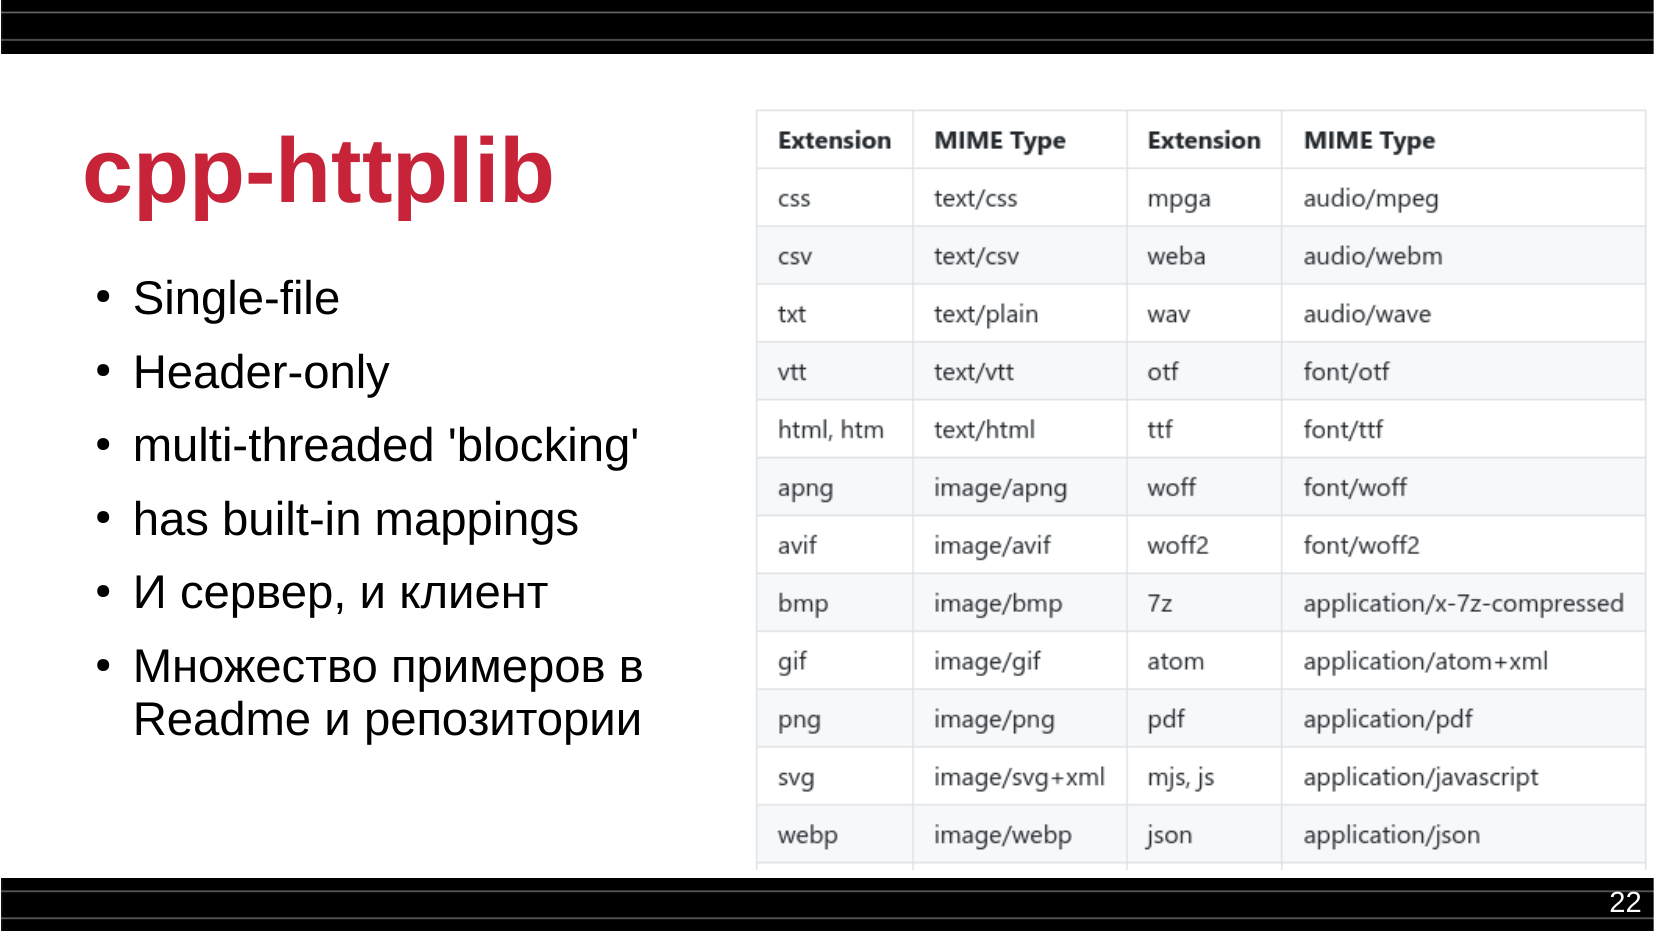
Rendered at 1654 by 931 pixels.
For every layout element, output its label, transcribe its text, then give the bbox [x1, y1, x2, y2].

picture [1, 878, 1654, 931]
list Single-file Header-only multi-threaded 'blocking' has built-in mappings И сервер, и клиент Множество примеров в Readme и репозитории [82, 271, 766, 758]
picture [1, 0, 1654, 54]
picture [750, 102, 1650, 871]
title cpp-httplib [82, 92, 1571, 249]
